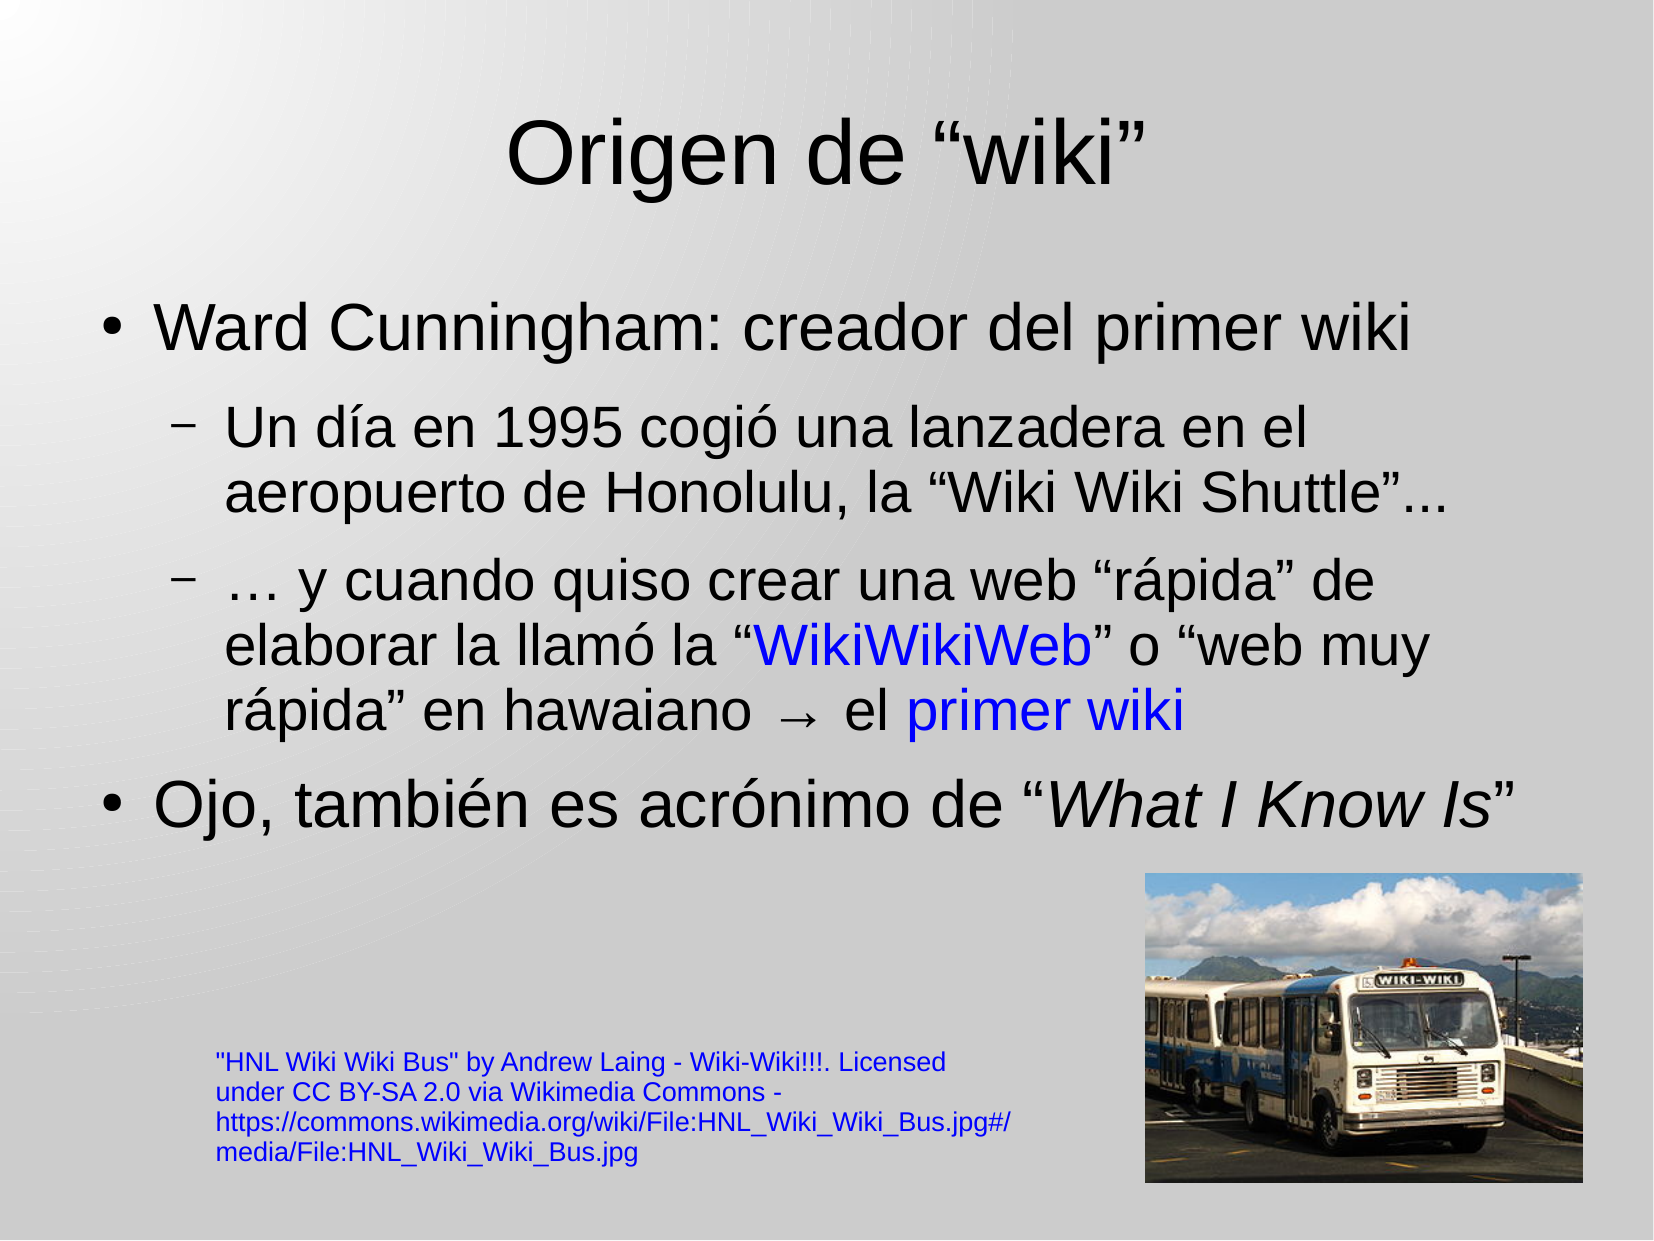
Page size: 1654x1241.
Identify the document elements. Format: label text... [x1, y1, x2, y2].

list Ward Cunningham: creador del primer wiki Un día en 1995 cogió una lanzadera en el aeropuerto de Honolulu, la “Wiki Wiki Shuttle”... … y cuando quiso crear una web “rápida” de elaborar la llamó la “WikiWikiWeb” o “web muy rápida” en hawaiano → el primer wiki Ojo, también es acrónimo de “What I Know Is” [82, 290, 1538, 1109]
title Origen de “wiki” [82, 49, 1571, 257]
picture [1145, 873, 1583, 1183]
text_box "HNL Wiki Wiki Bus" by Andrew Laing - Wiki-Wiki!!!. Licensed under CC BY-SA 2.0 via Wikimedia Commons - https://commons.wikimedia.org/wiki/File:HNL_Wiki_Wiki_Bus.jpg#/media/File:HNL_Wiki_Wiki_Bus.jpg [129, 1039, 1028, 1176]
